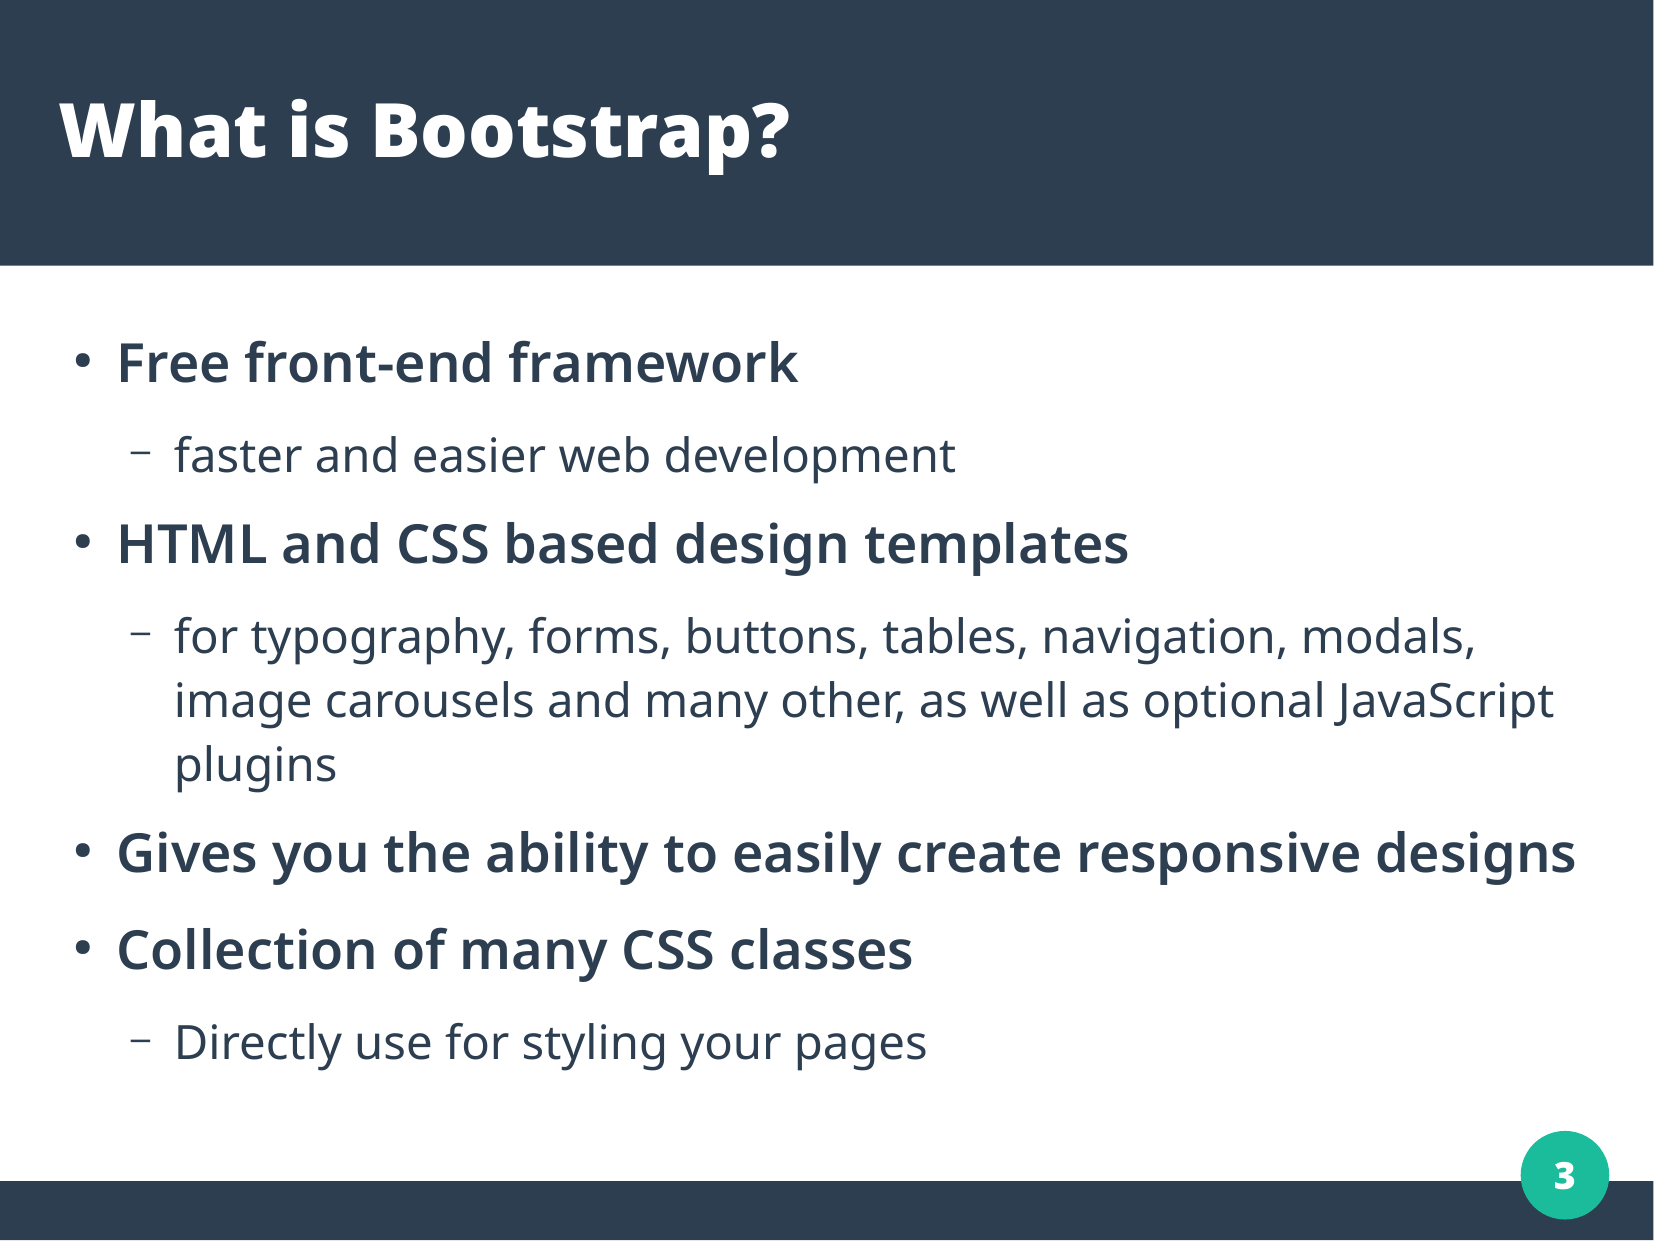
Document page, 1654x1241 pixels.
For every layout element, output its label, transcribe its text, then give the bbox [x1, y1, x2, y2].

list Free front-end framework faster and easier web development HTML and CSS based design templates for typography, forms, buttons, tables, navigation, modals, image carousels and many other, as well as optional JavaScript plugins Gives you the ability to easily create responsive designs Collection of many CSS classes Directly use for styling your pages [59, 324, 1595, 1152]
title What is Bootstrap? [59, 49, 1595, 207]
